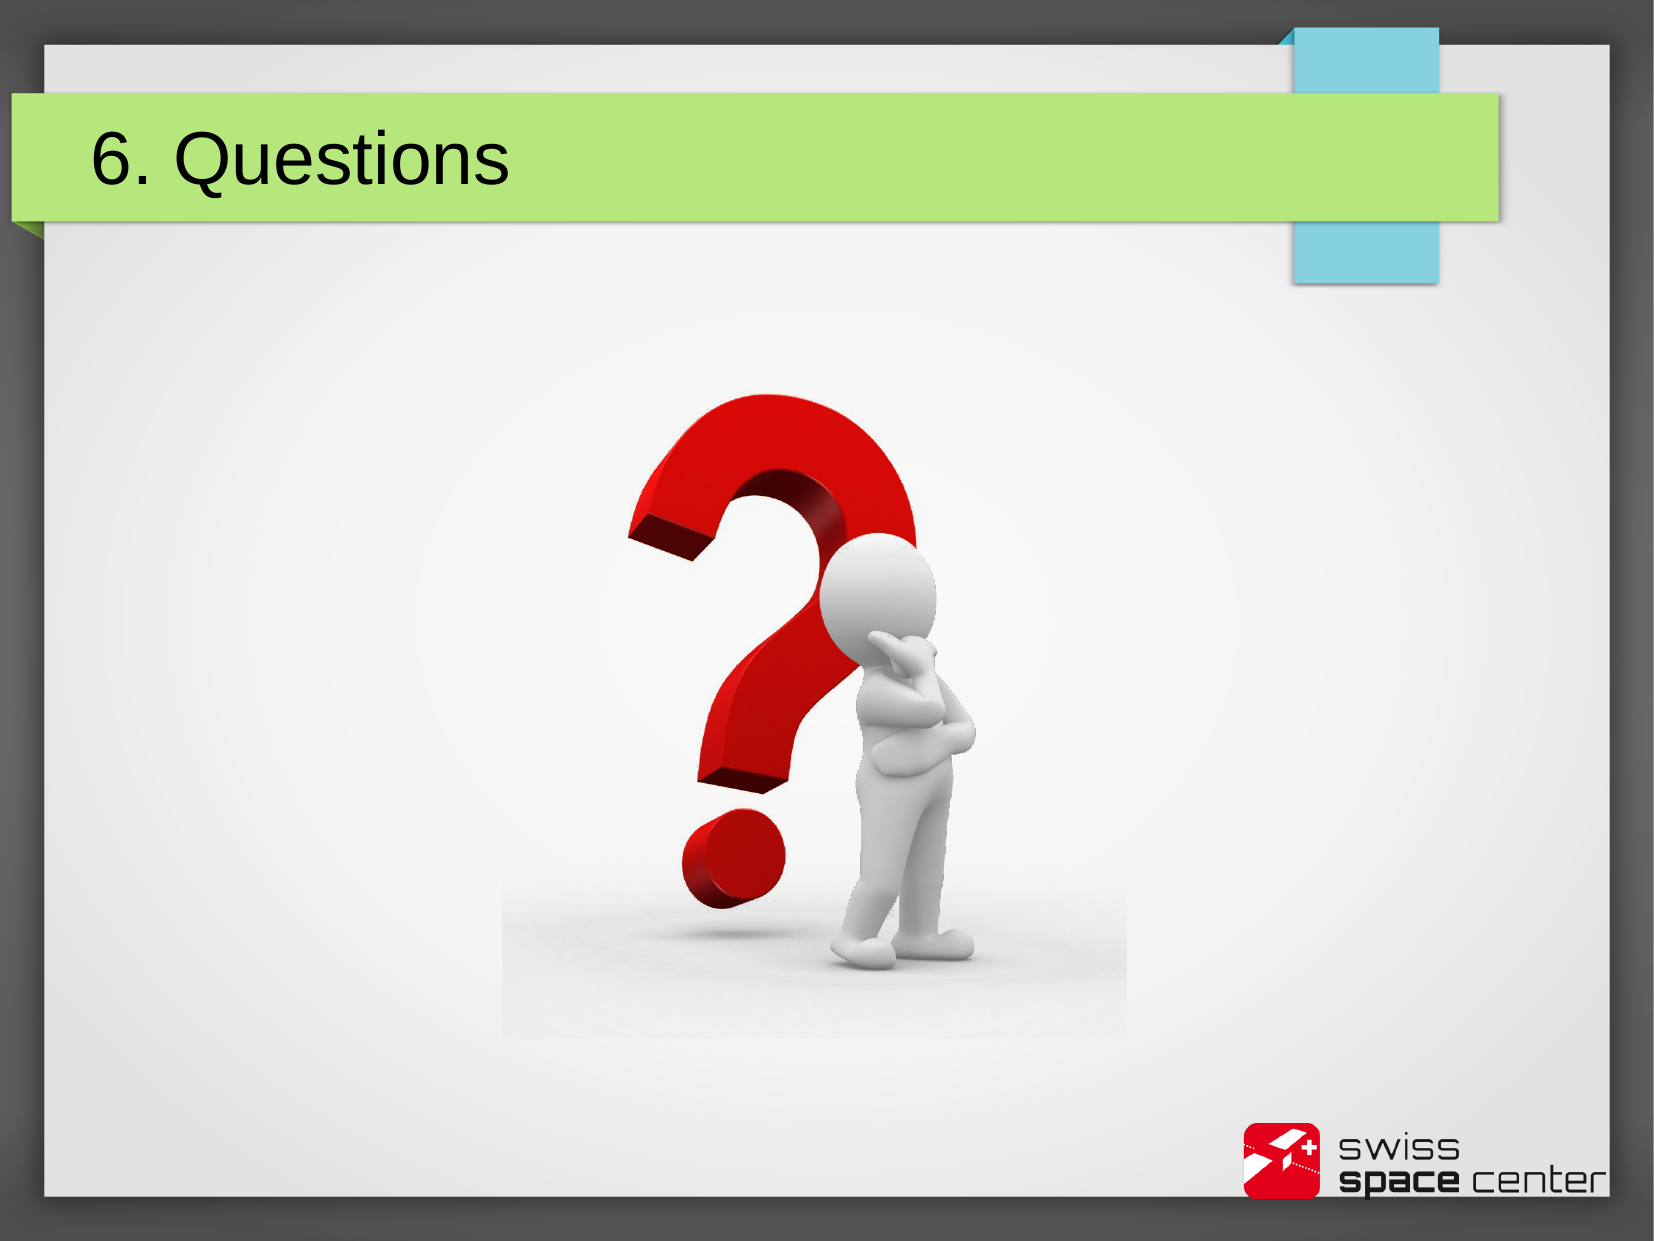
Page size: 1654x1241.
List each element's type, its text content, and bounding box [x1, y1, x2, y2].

title 6. Questions [90, 99, 1426, 218]
picture [0, 0, 1654, 1241]
